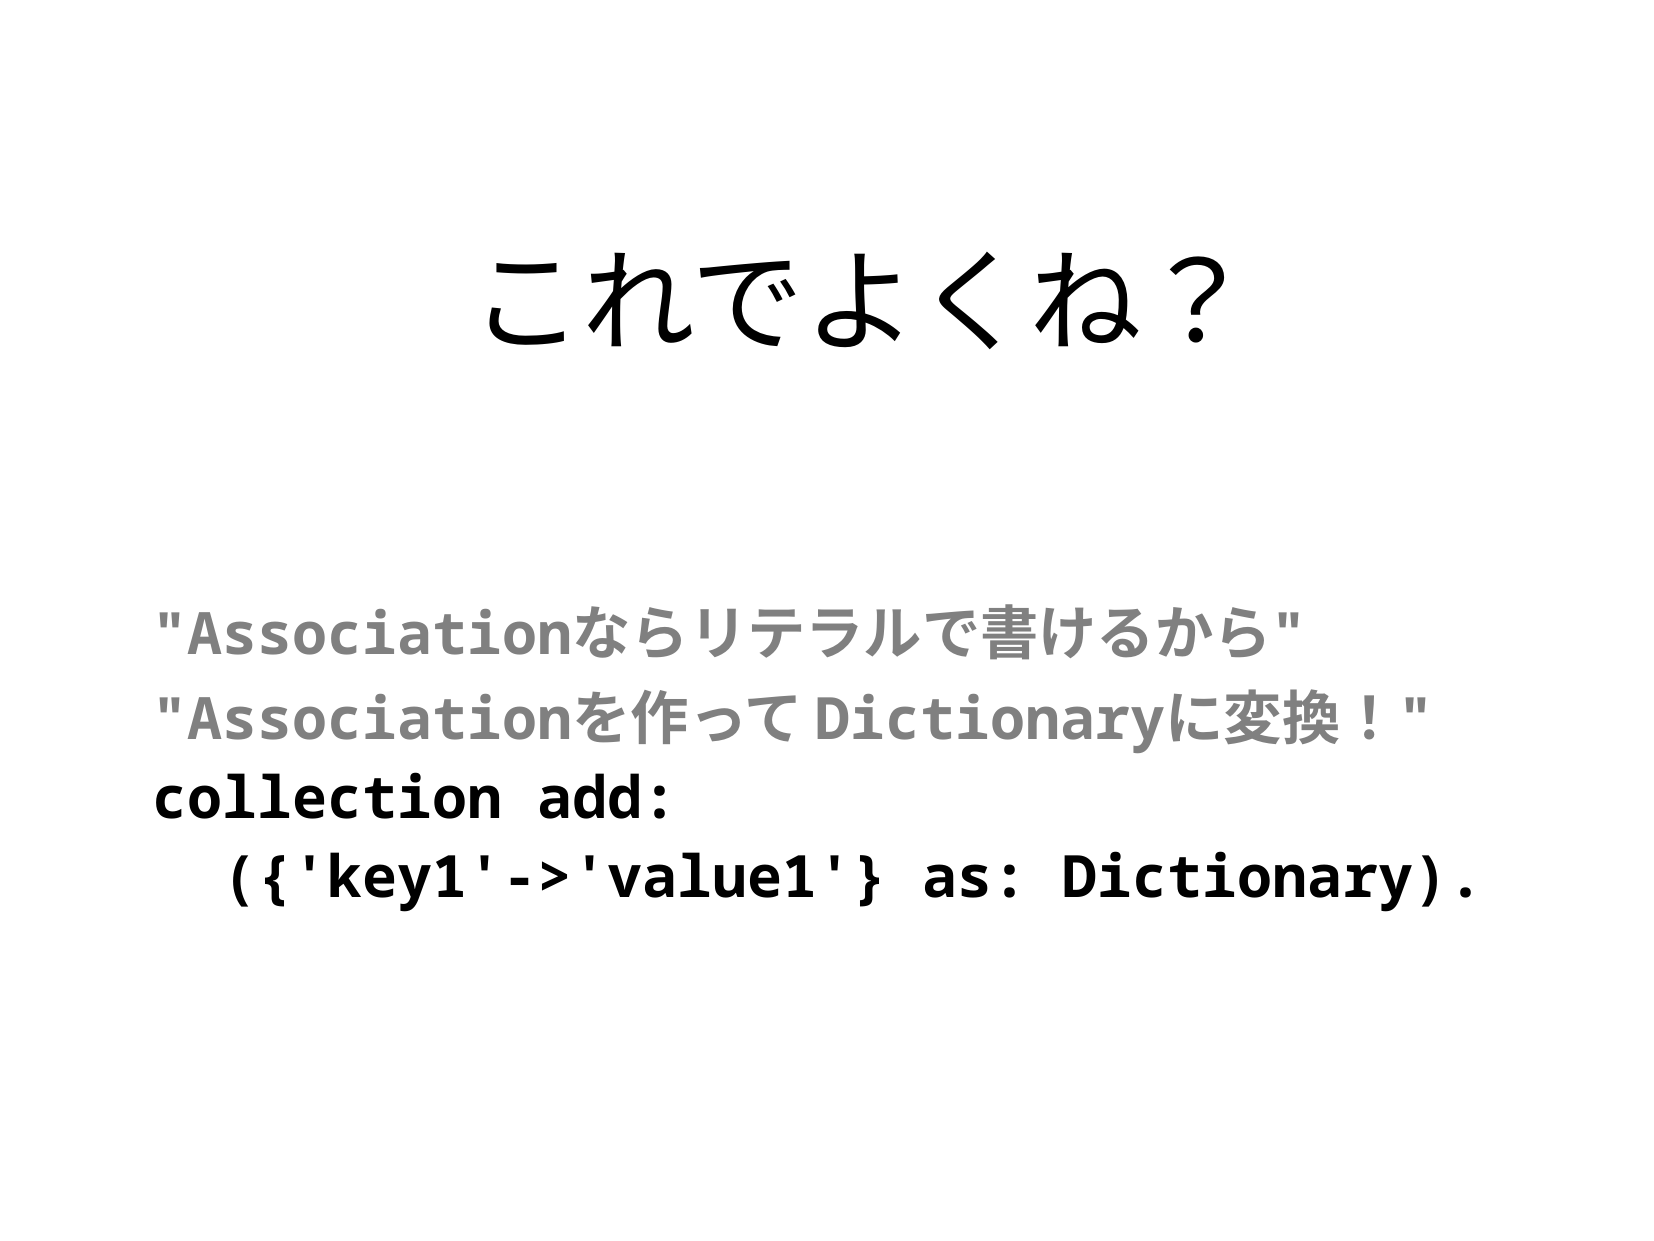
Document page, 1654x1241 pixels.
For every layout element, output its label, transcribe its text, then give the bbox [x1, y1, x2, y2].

list これでよくね？ "Associationならリテラルで書けるから" "Associationを作って Dictionaryに変換！" collection add: ({'key1'->'value1'} as: Dictionary). [82, 59, 1571, 1193]
